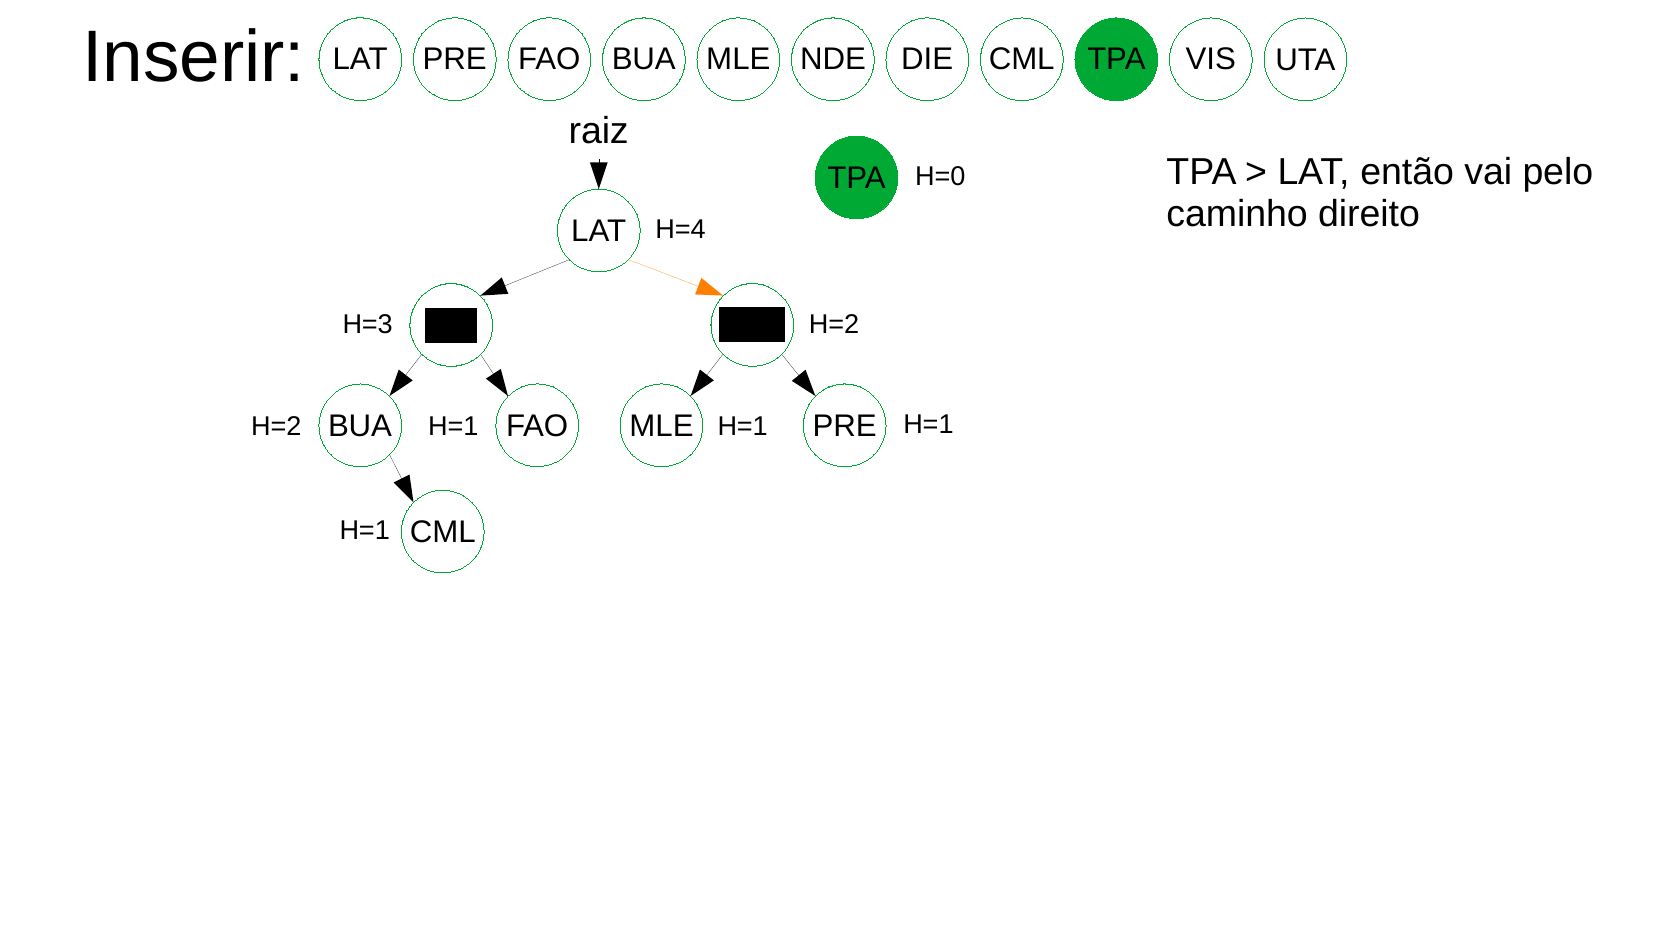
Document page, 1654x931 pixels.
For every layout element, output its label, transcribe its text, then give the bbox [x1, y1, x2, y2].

text_box LAT [318, 17, 402, 101]
text_box H=3 [327, 301, 408, 347]
text_box H=2 [794, 301, 875, 347]
text_box H=1 [888, 401, 969, 447]
text_box H=4 [640, 206, 721, 252]
text_box raiz [553, 102, 644, 160]
text_box H=1 [702, 403, 783, 449]
text_box H=0 [900, 153, 981, 199]
text_box MLE [620, 383, 702, 467]
text_box H=2 [236, 403, 317, 449]
text_box BUA [602, 17, 686, 101]
text_box DIE [409, 283, 493, 367]
text_box TPA [1074, 17, 1158, 101]
text_box PRE [413, 17, 497, 101]
text_box UTA [1264, 17, 1347, 101]
text_box NDE [791, 17, 875, 101]
title Inserir: [82, 0, 319, 134]
text_box NDE [711, 283, 794, 367]
text_box H=1 [413, 403, 494, 449]
text_box FAO [507, 17, 591, 101]
text_box TPA [815, 136, 898, 219]
text_box H=1 [324, 507, 405, 553]
text_box CML [980, 17, 1064, 101]
text_box CML [405, 490, 485, 573]
text_box BUA [318, 383, 402, 467]
text_box LAT [557, 189, 640, 272]
text_box TPA > LAT, então vai pelo caminho direito [1151, 142, 1609, 242]
text_box DIE [885, 17, 969, 101]
text_box VIS [1169, 17, 1253, 101]
text_box PRE [803, 383, 887, 467]
text_box MLE [696, 17, 780, 101]
text_box FAO [495, 383, 579, 467]
